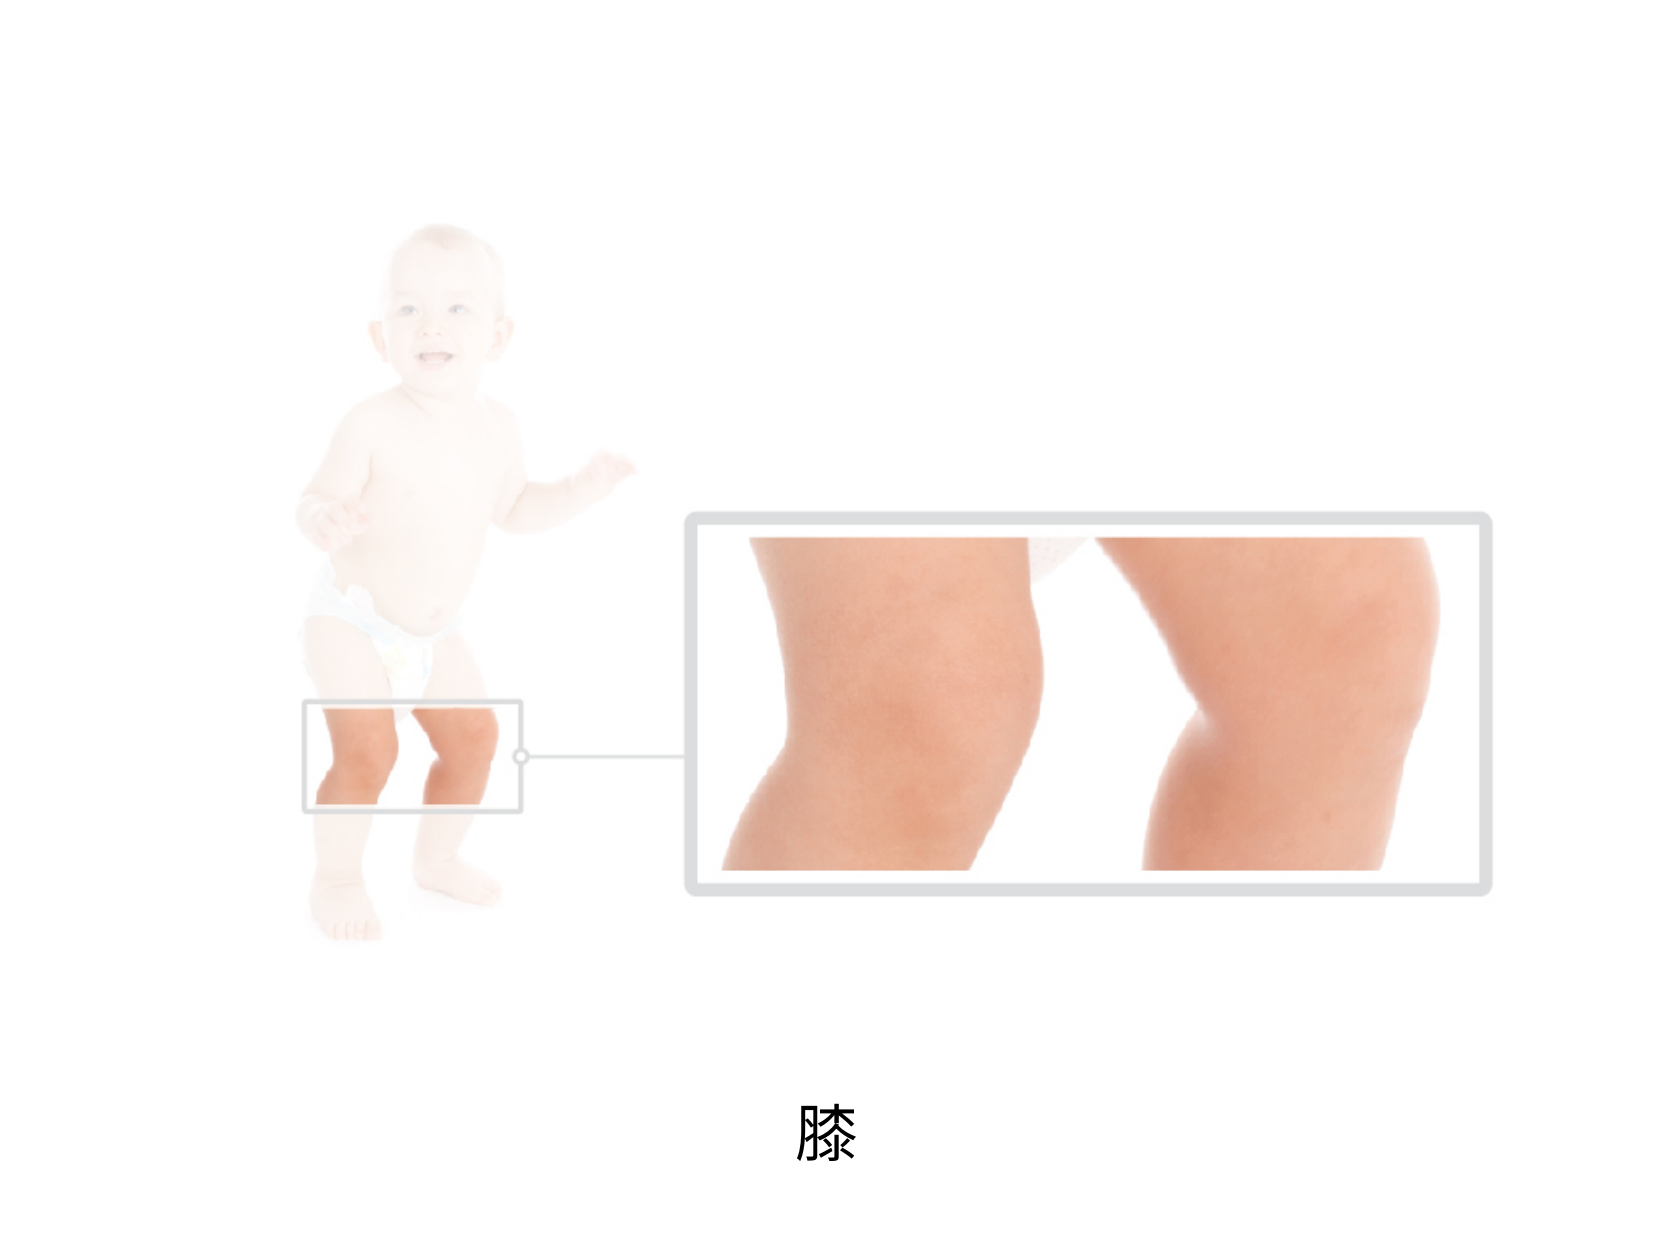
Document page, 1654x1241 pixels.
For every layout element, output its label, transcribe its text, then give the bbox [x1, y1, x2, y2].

title 膝 [82, 1025, 1571, 1233]
picture [0, 0, 1654, 1241]
